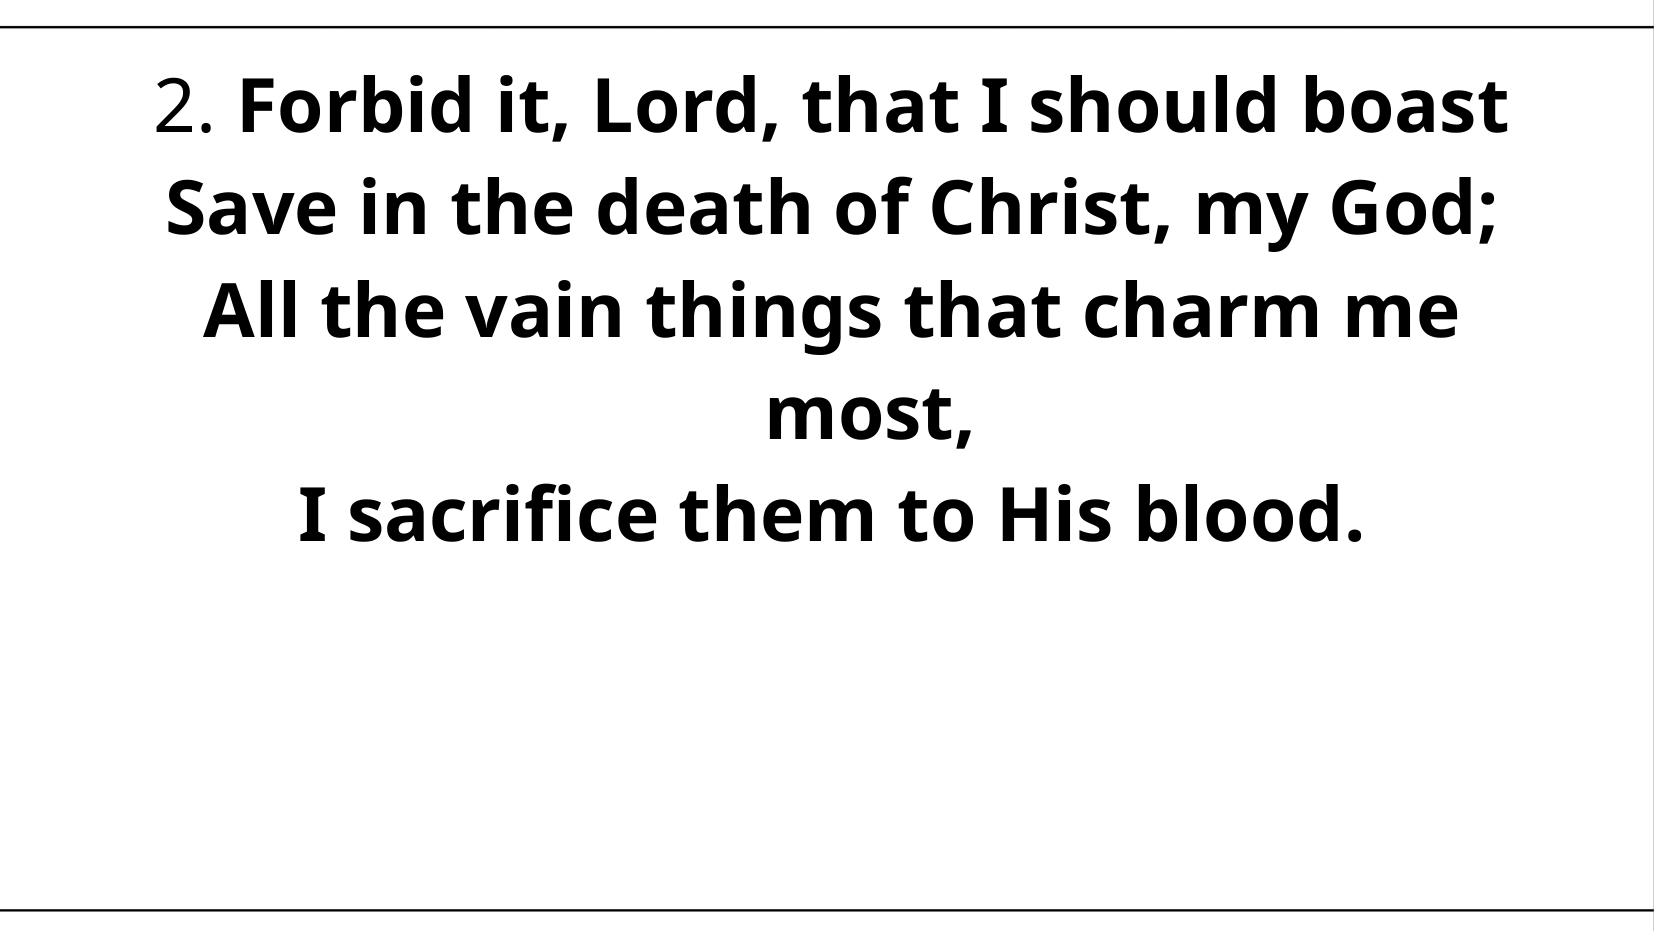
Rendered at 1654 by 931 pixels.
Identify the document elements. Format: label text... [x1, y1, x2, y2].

text_box 2. Forbid it, Lord, that I should boast Save in the death of Christ, my God; All the vain things that charm me most, I sacrifice them to His blood. [105, 45, 1561, 504]
picture [0, 0, 1654, 931]
